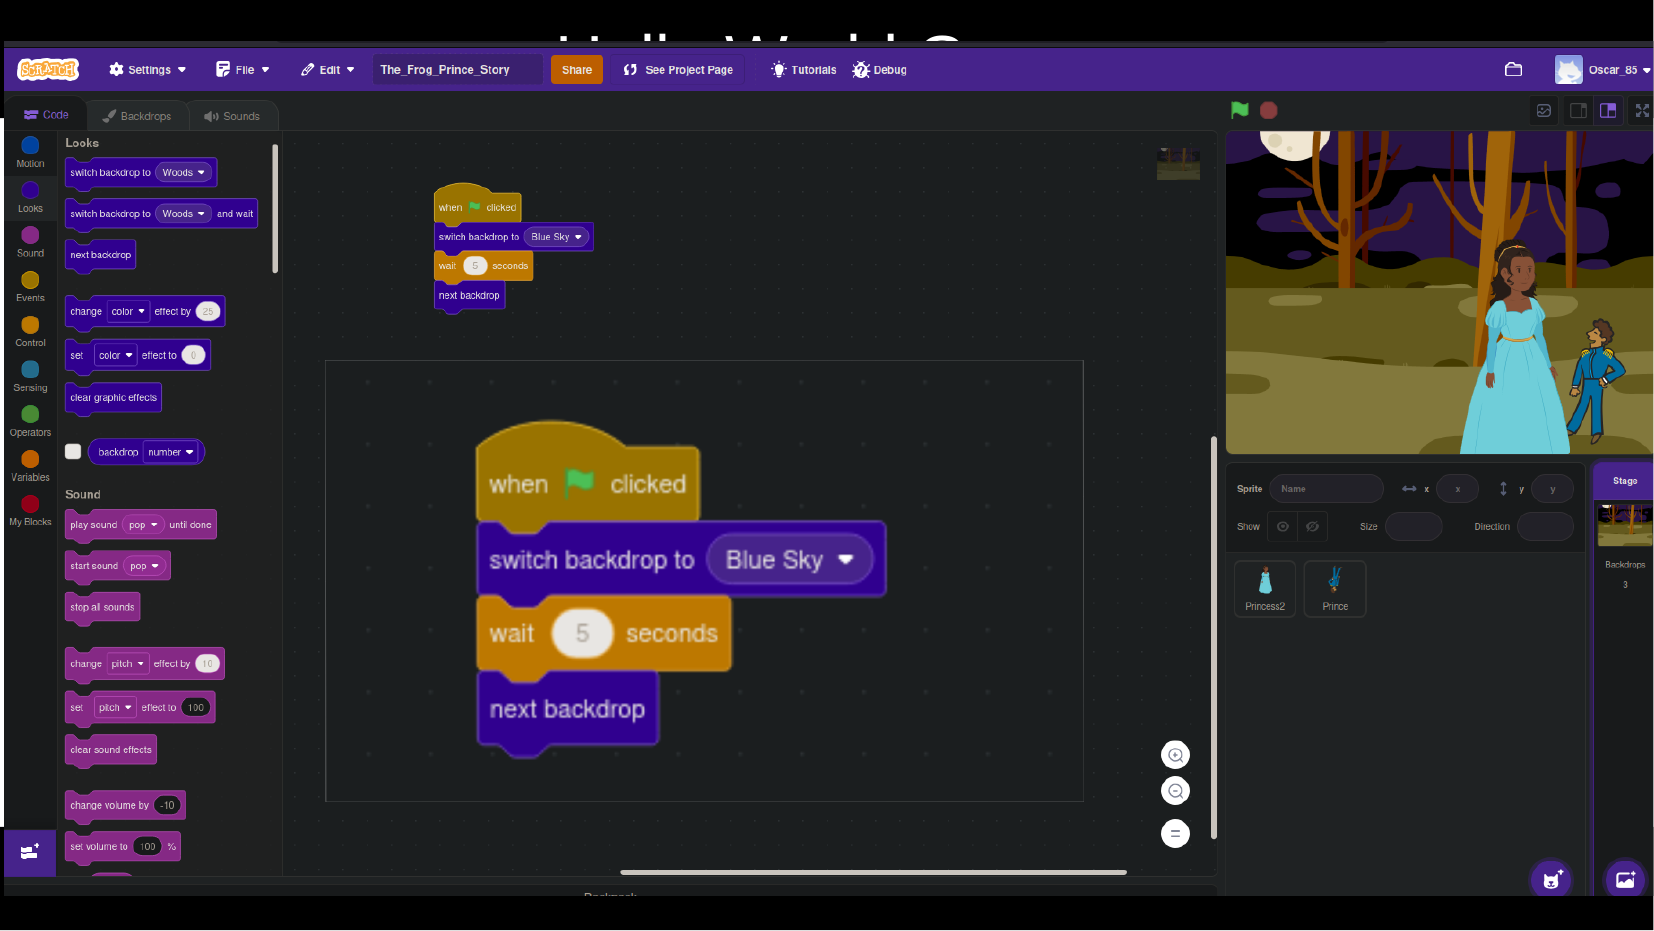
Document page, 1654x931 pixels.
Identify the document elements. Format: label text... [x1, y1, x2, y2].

picture [4, 41, 1654, 896]
title Hello World Game [59, 13, 1595, 41]
